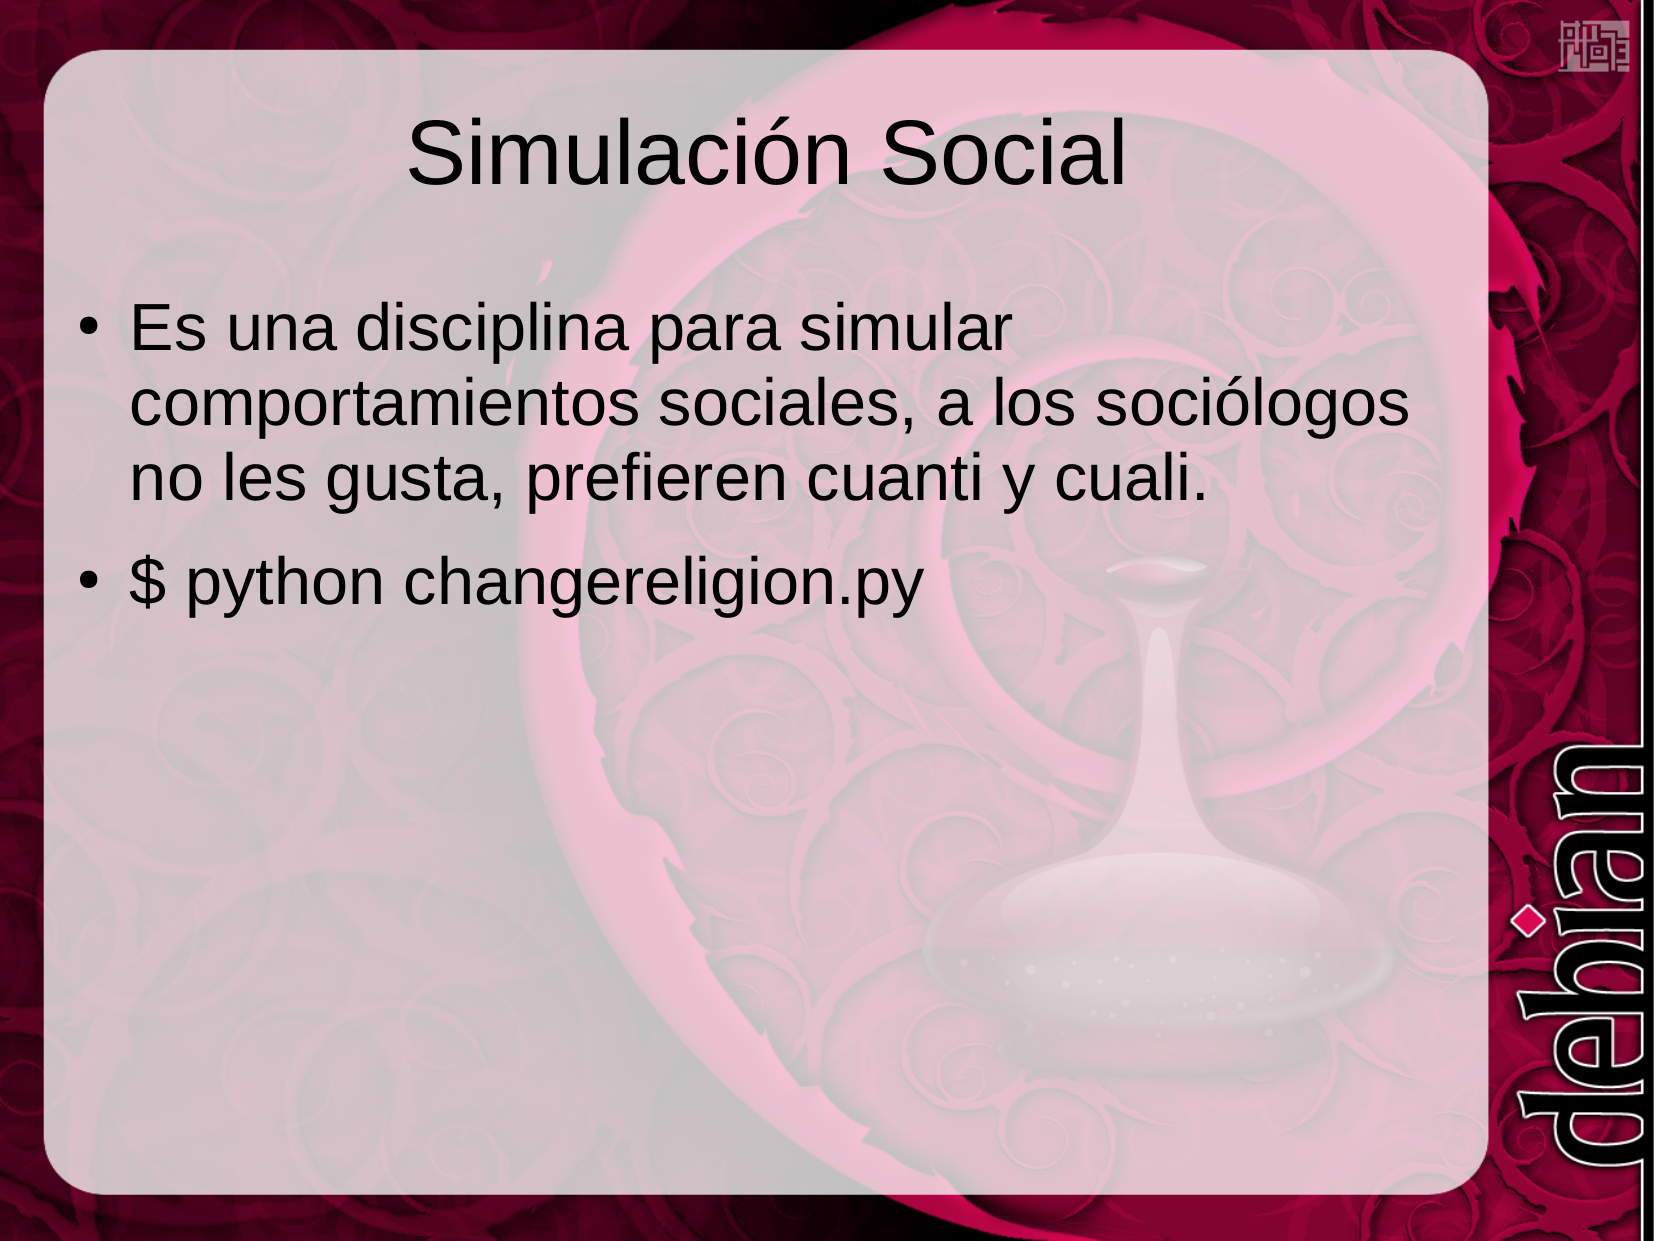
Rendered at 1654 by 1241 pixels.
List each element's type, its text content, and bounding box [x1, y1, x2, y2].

list Es una disciplina para simular comportamientos sociales, a los sociólogos no les gusta, prefieren cuanti y cuali. $ python changereligion.py [59, 290, 1477, 1109]
picture [0, 0, 1654, 1241]
title Simulación Social [59, 49, 1477, 257]
